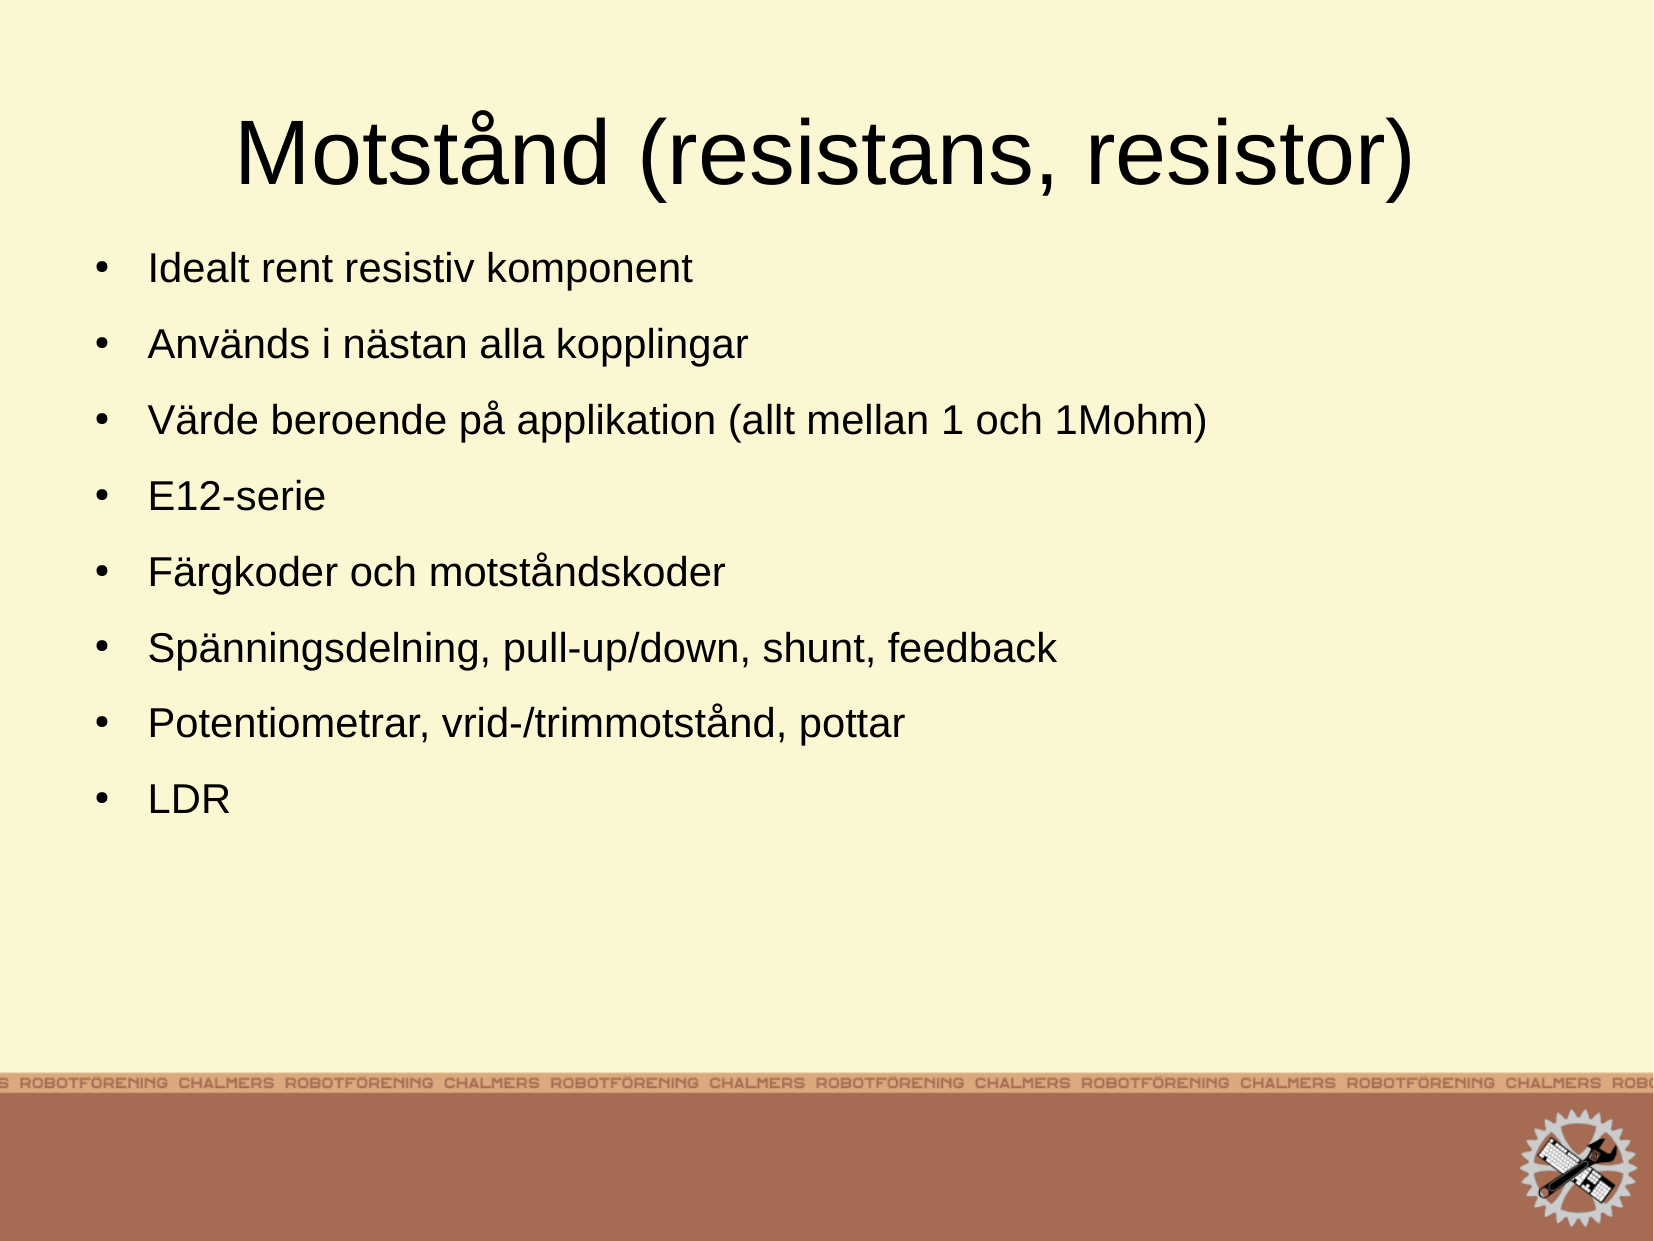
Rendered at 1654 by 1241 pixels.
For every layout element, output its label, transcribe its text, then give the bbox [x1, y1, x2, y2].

list Idealt rent resistiv komponent Används i nästan alla kopplingar Värde beroende på applikation (allt mellan 1 och 1Mohm) E12-serie Färgkoder och motståndskoder Spänningsdelning, pull-up/down, shunt, feedback Potentiometrar, vrid-/trimmotstånd, pottar LDR [76, 244, 1565, 1063]
picture [0, 0, 1654, 1241]
title Motstånd (resistans, resistor) [82, 49, 1571, 257]
